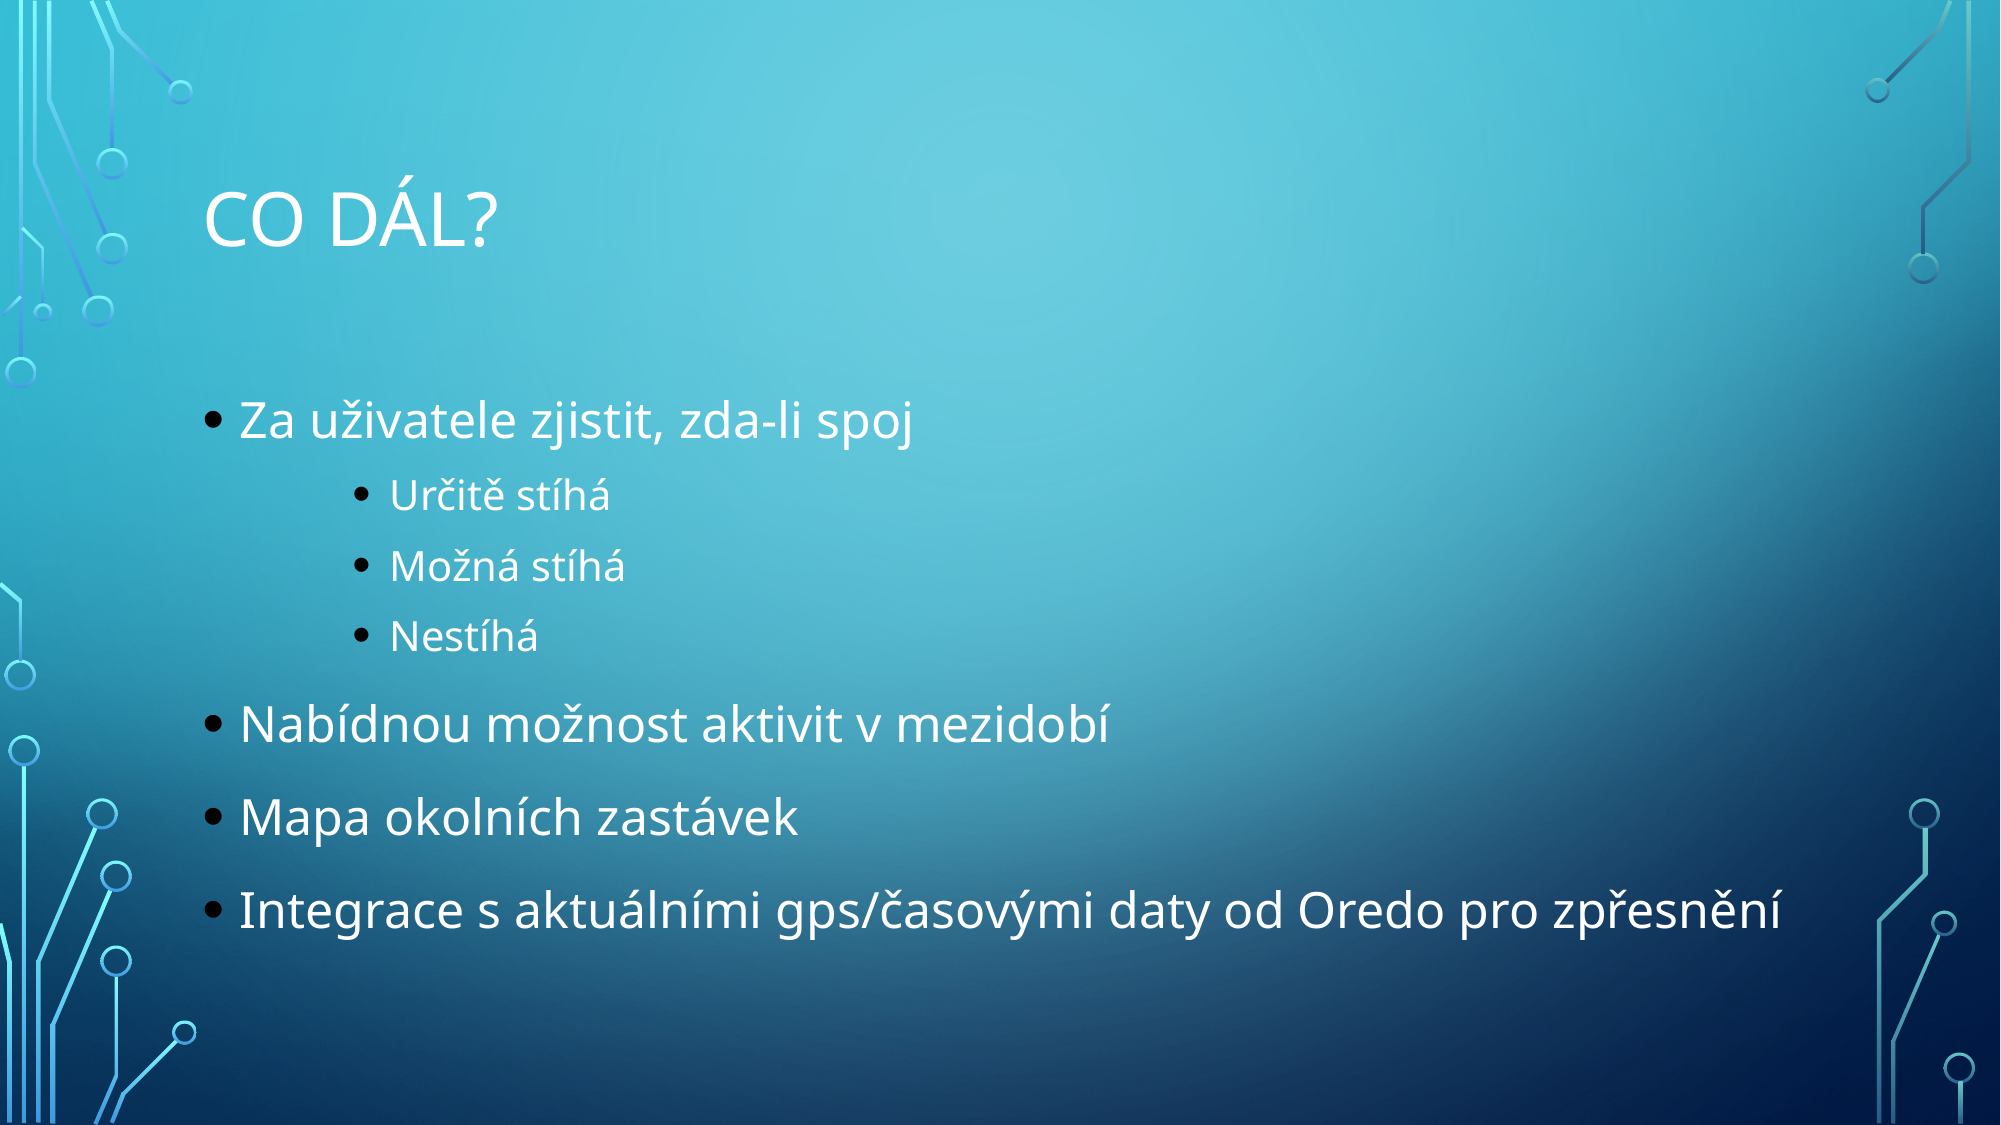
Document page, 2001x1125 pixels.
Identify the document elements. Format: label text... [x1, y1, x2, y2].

title Co dál? [187, 101, 1813, 344]
list Za uživatele zjistit, zda-li spoj Určitě stíhá Možná stíhá Nestíhá Nabídnou možnost aktivit v mezidobí Mapa okolních zastávek Integrace s aktuálními gps/časovými daty od Oredo pro zpřesnění [187, 369, 1813, 951]
